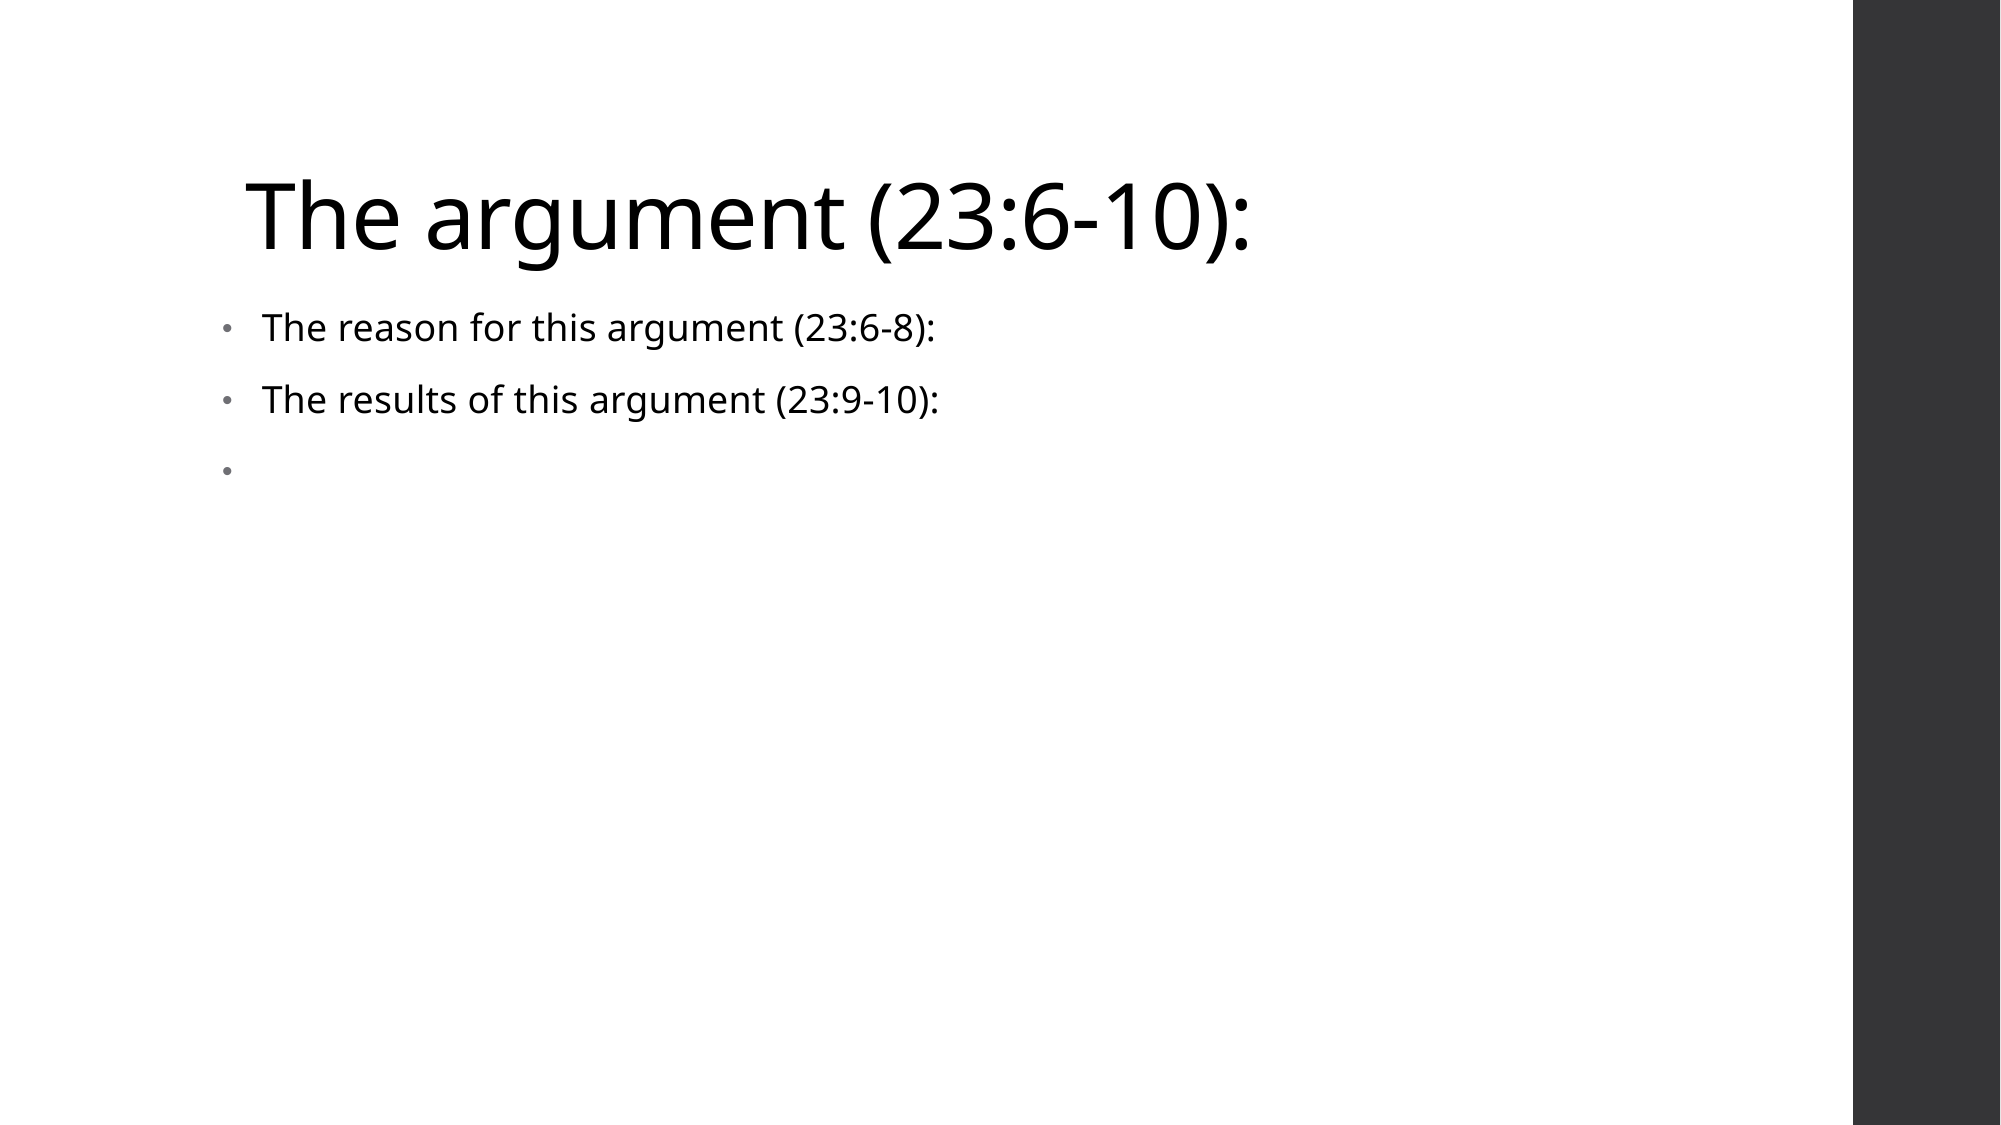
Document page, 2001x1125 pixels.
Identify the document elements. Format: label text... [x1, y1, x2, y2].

title The argument (23:6-10): [206, 60, 1797, 278]
list The reason for this argument (23:6-8): The results of this argument (23:9-10): [206, 299, 1617, 1014]
